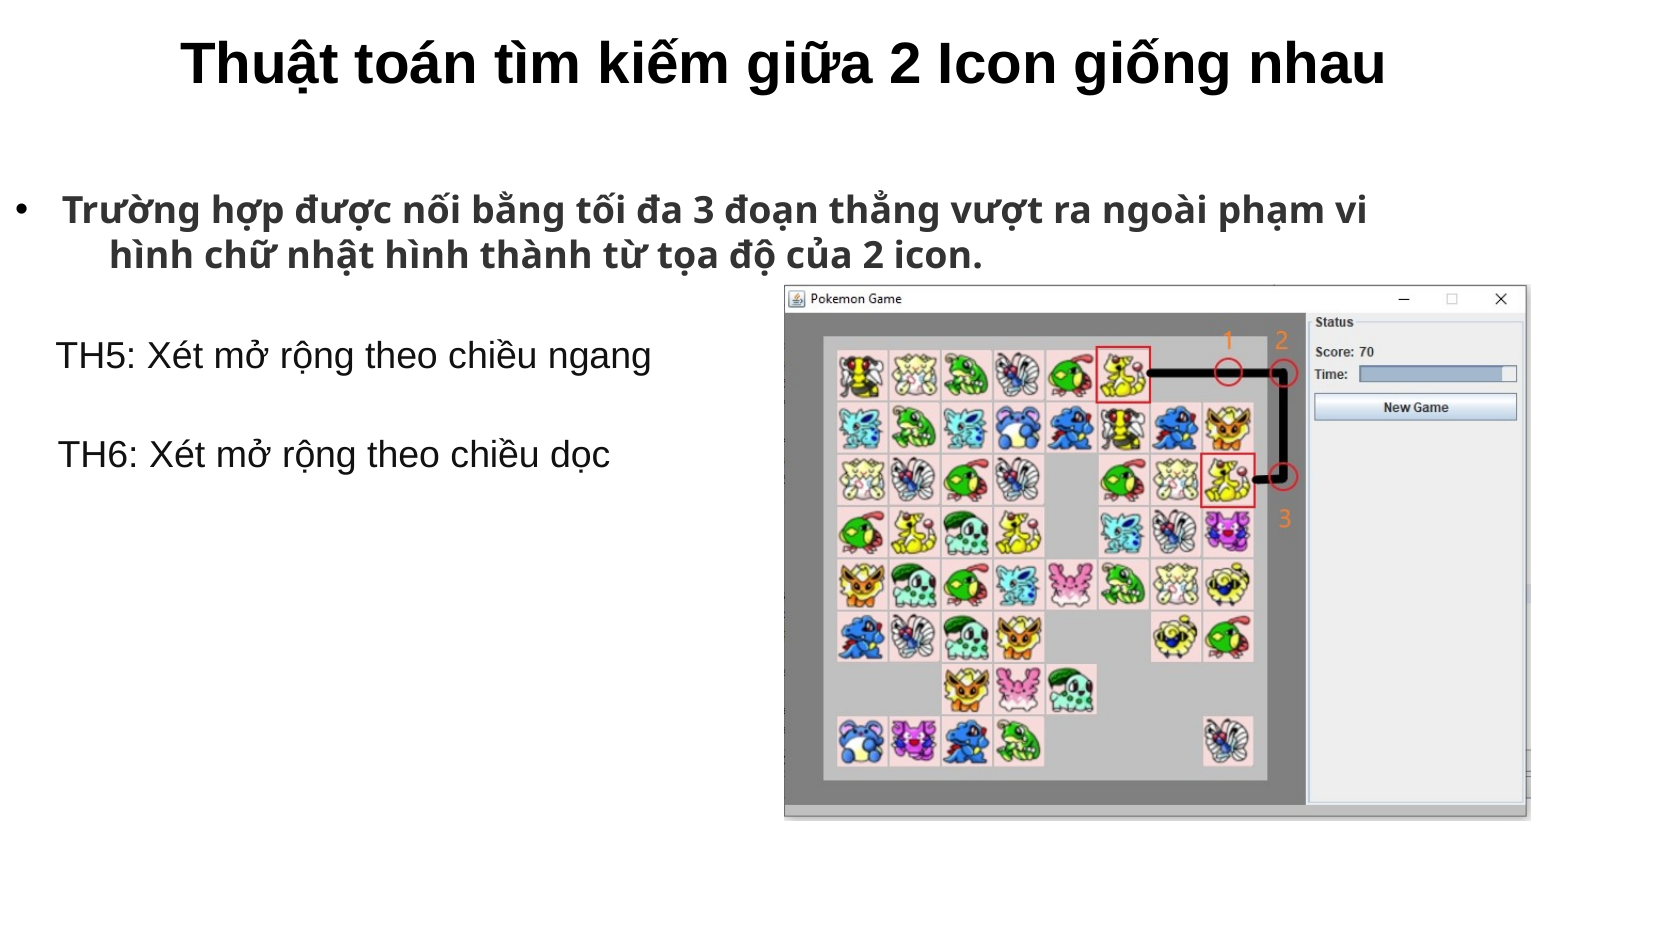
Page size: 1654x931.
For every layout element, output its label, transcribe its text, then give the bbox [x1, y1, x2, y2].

text_box TH6: Xét mở rộng theo chiều dọc [43, 423, 784, 528]
text_box TH5: Xét mở rộng theo chiều ngang [40, 323, 667, 383]
text_box Trường hợp được nối bằng tối đa 3 đoạn thẳng vượt ra ngoài phạm vi hình chữ nhật hình thành từ tọa độ của 2 icon. [0, 178, 1426, 283]
picture [784, 284, 1531, 821]
text_box Thuật toán tìm kiếm giữa 2 Icon giống nhau [40, 24, 1529, 96]
